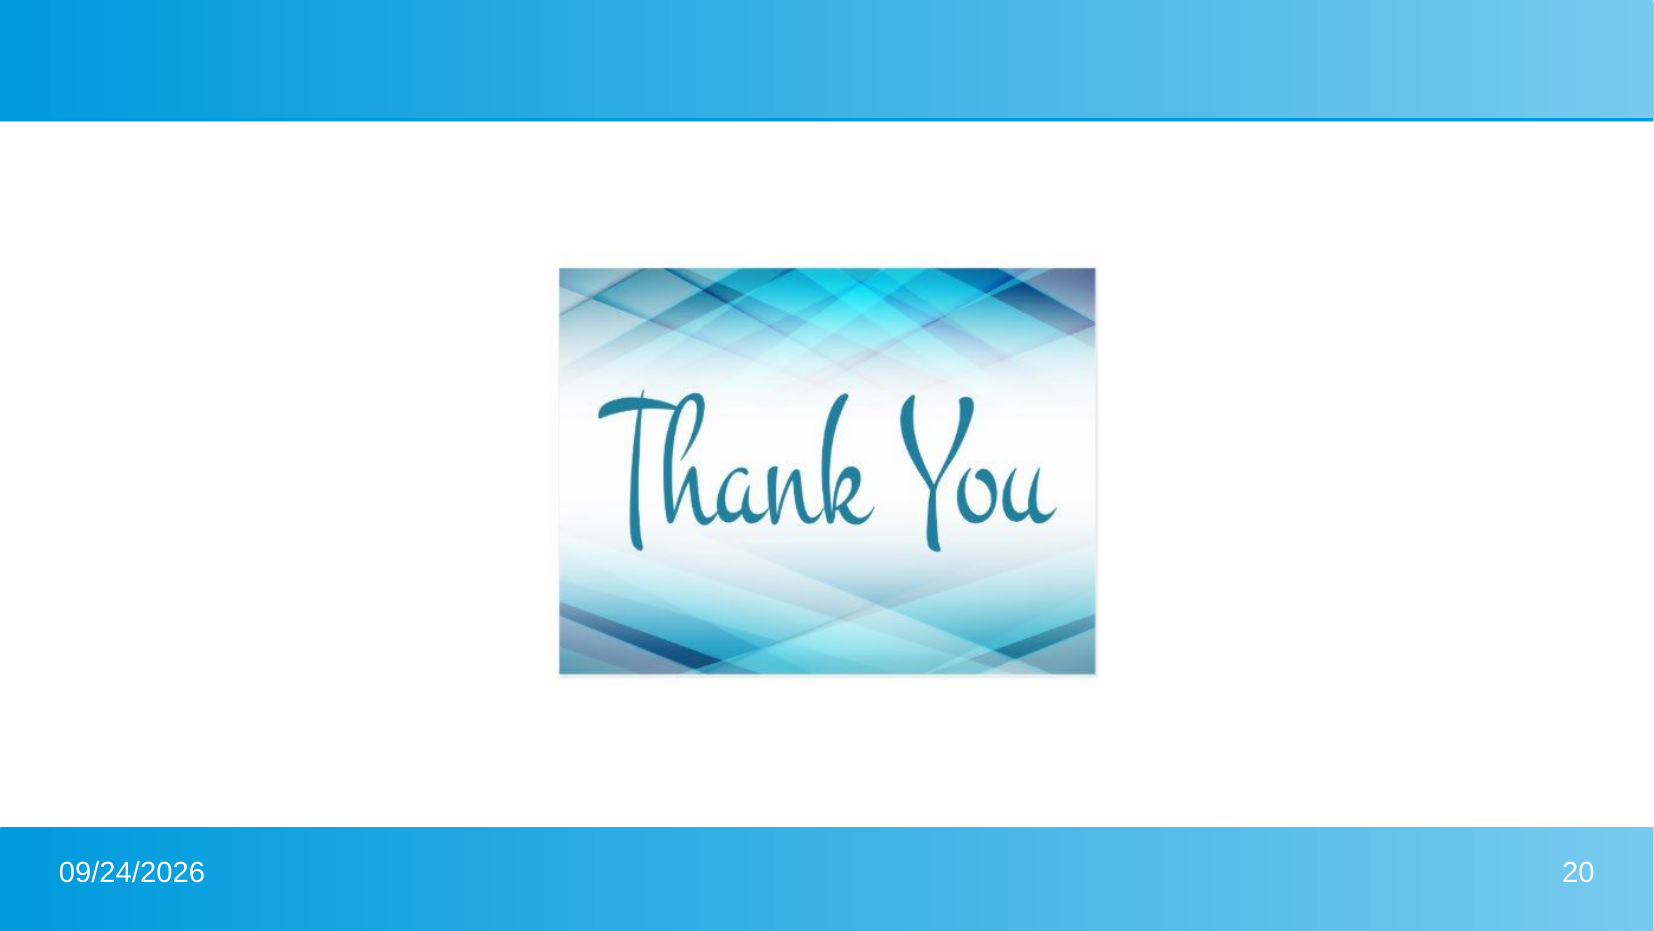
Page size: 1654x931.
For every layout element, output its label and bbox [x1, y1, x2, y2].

picture [531, 177, 1123, 768]
title [59, 29, 1595, 108]
